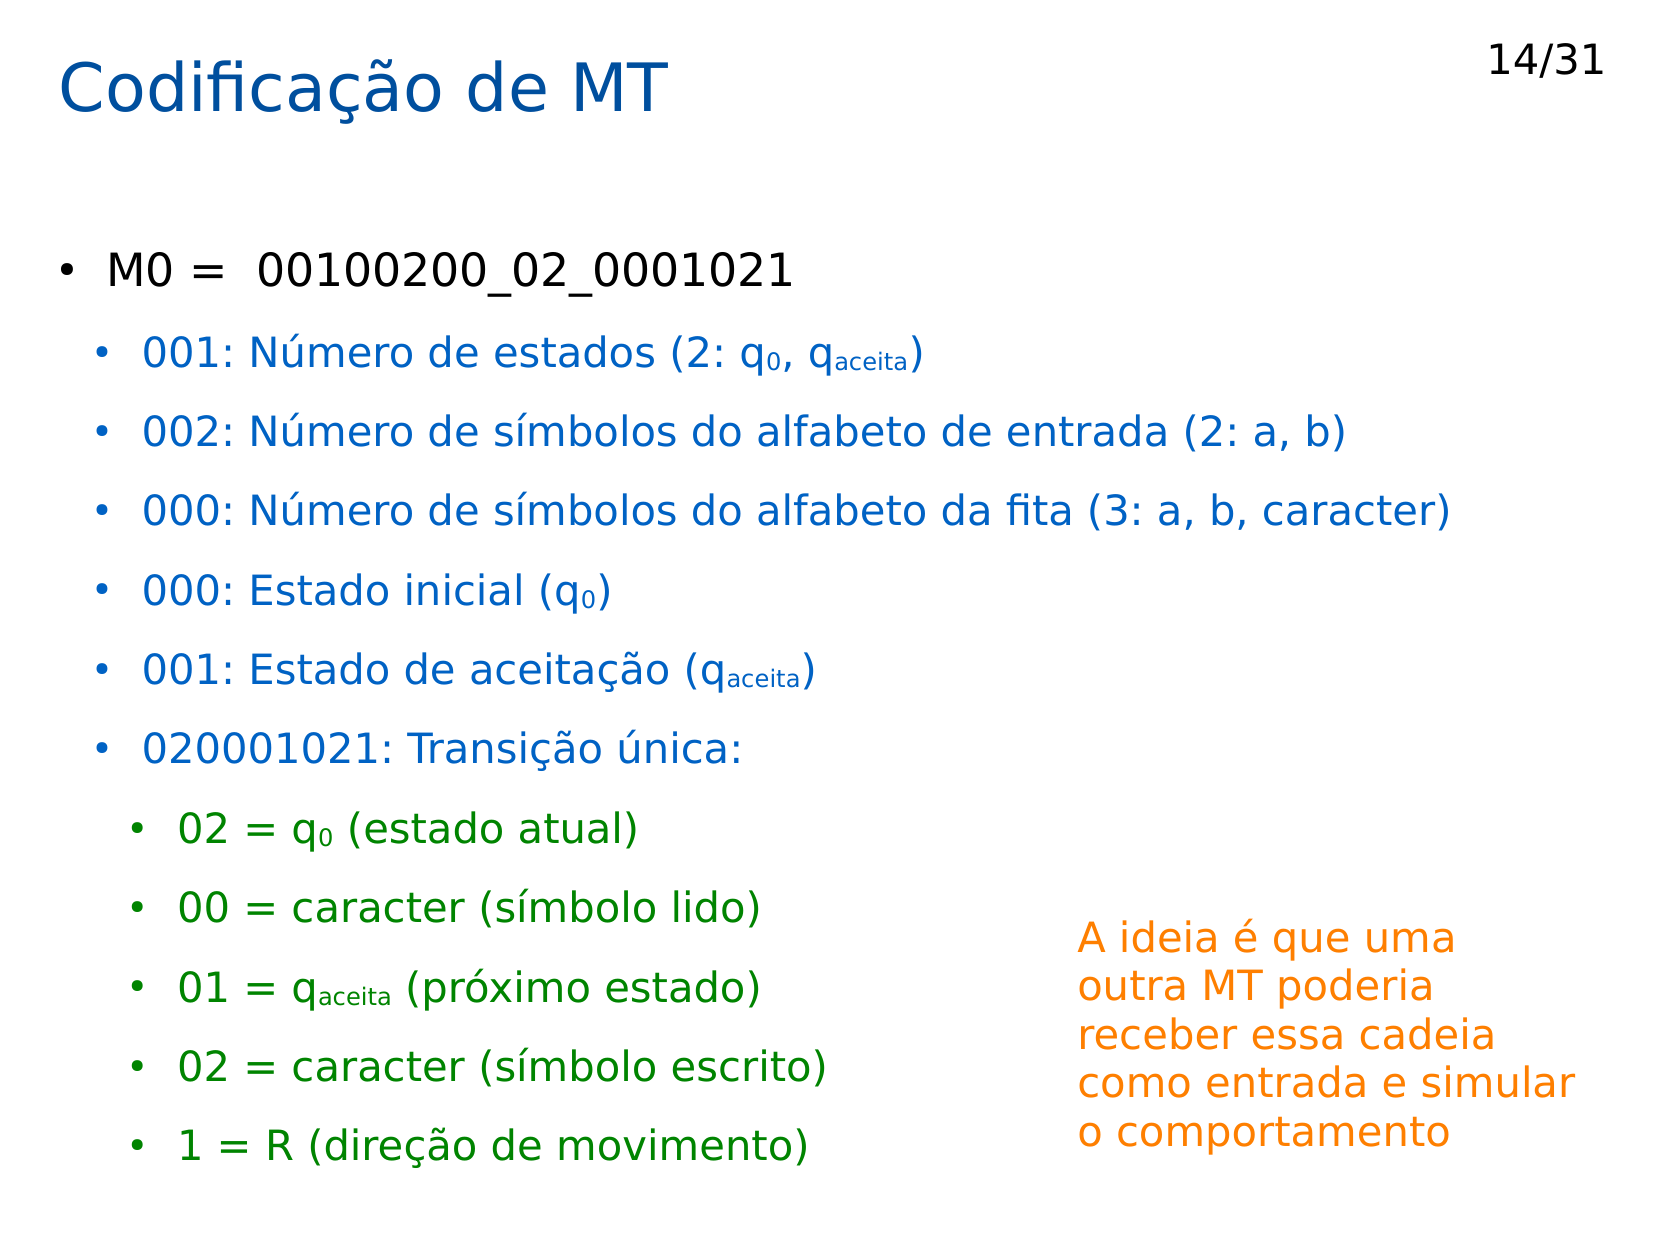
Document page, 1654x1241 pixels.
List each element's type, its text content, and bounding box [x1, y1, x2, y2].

title Codificação de MT [59, 29, 1506, 148]
list M0 = 00100200_02_0001021 001: Número de estados (2: q0, qaceita) 002: Número de símbolos do alfabeto de entrada (2: a, b) 000: Número de símbolos do alfabeto da fita (3: a, b, caracter) 000: Estado inicial (q0) 001: Estado de aceitação (qaceita) 020001021: Transição única: 02 = q0 (estado atual) 00 = caracter (símbolo lido) 01 = qaceita (próximo estado) 02 = caracter (símbolo escrito) 1 = R (direção de movimento) [59, 236, 1595, 1211]
text_box A ideia é que uma outra MT poderia receber essa cadeia como entrada e simular o comportamento [1062, 906, 1595, 1185]
